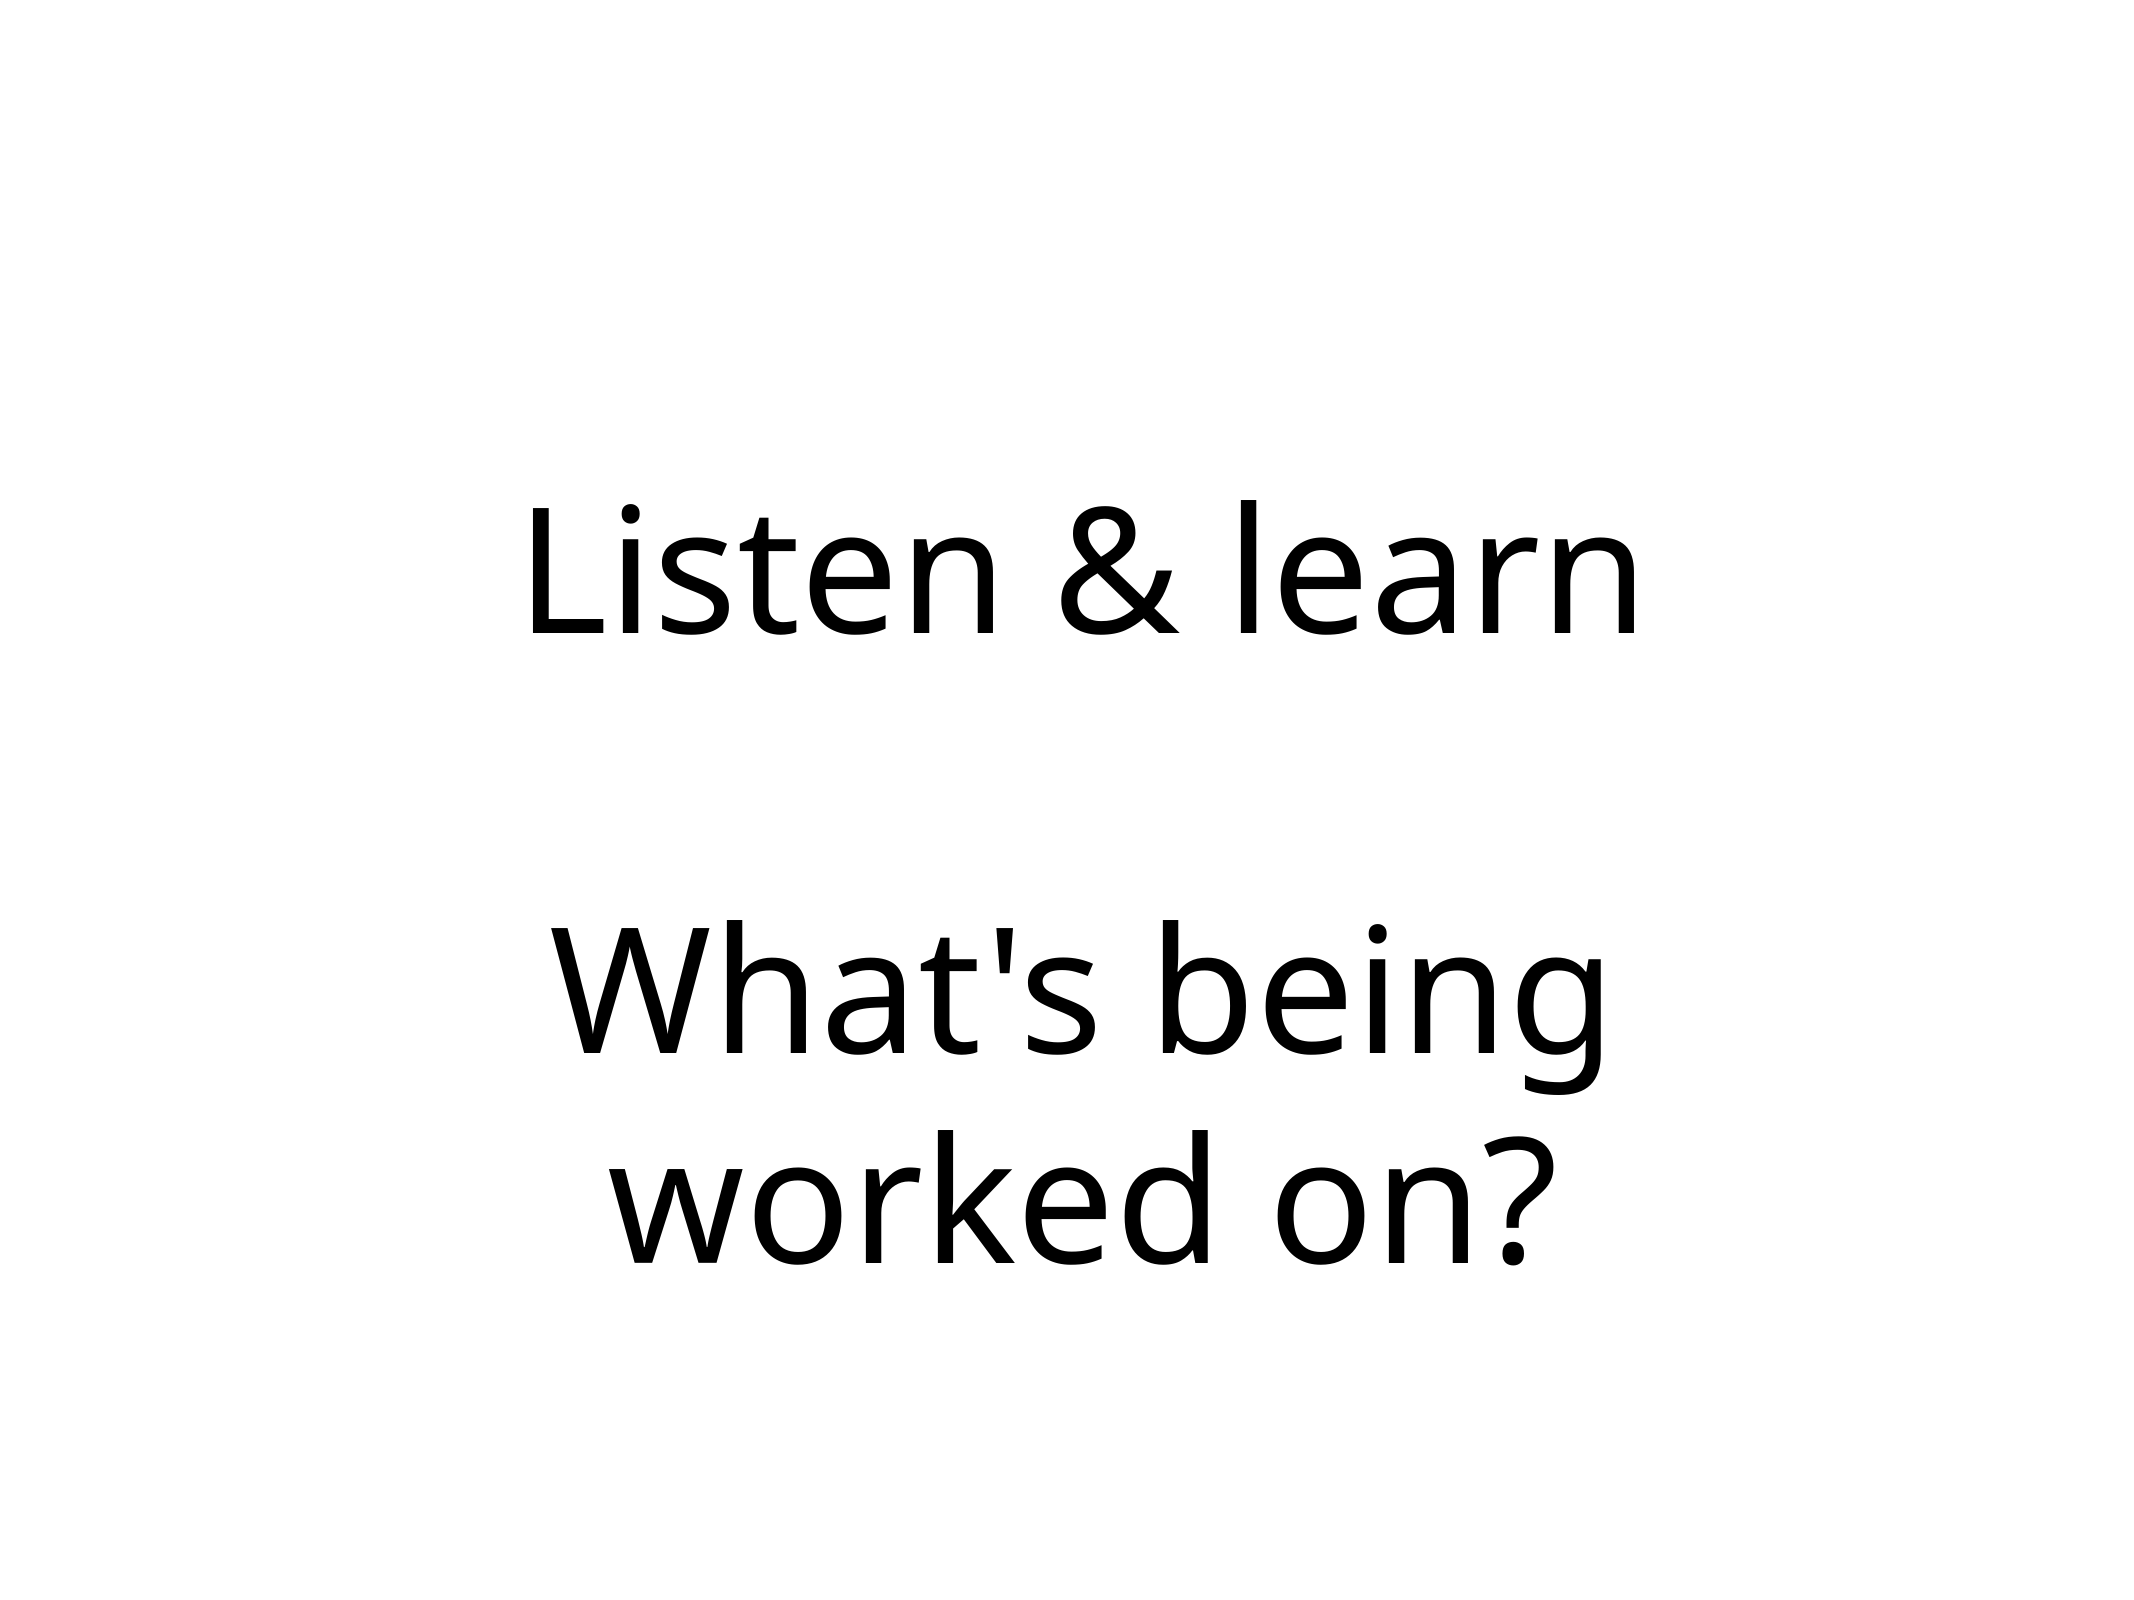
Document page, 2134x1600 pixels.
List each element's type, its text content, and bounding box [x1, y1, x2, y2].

title Listen & learn What's being worked on? [225, 450, 1942, 1307]
